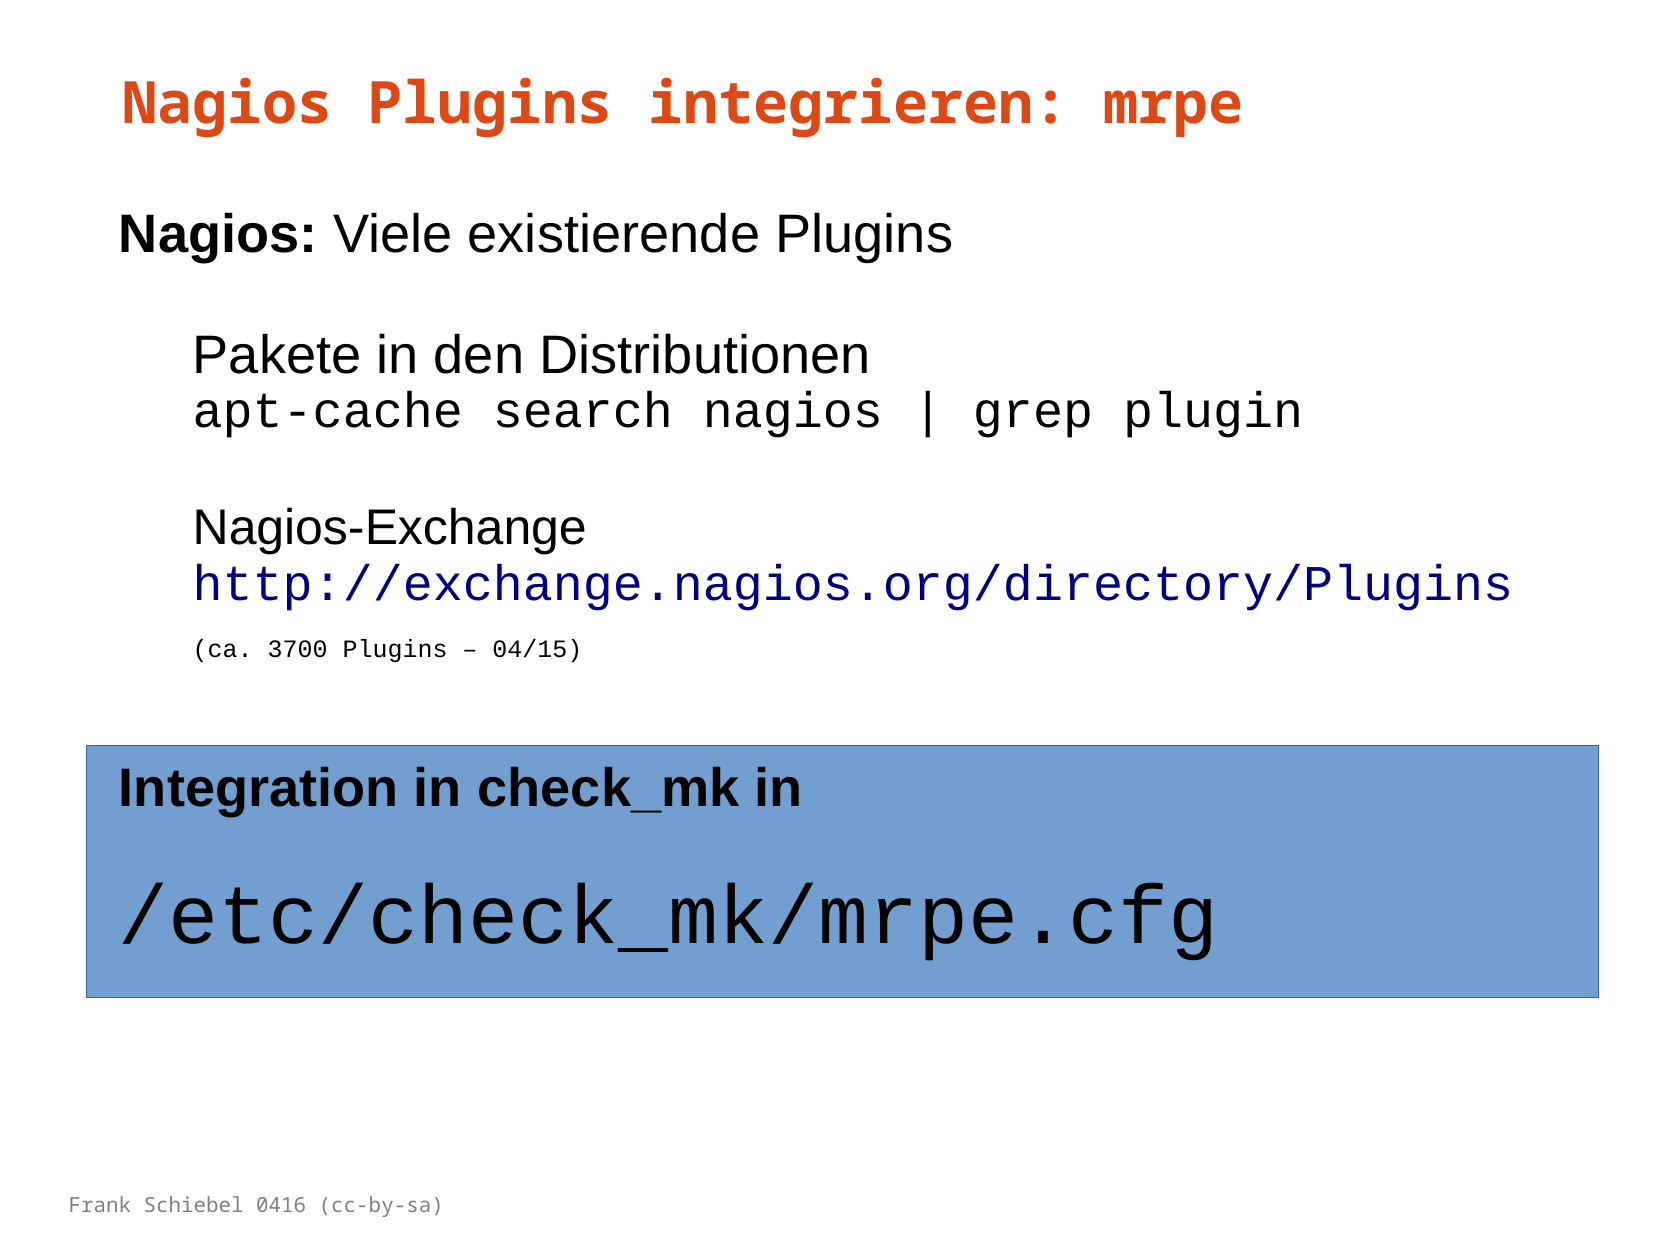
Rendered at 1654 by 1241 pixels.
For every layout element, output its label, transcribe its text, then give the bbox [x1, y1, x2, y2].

text_box Nagios: Viele existierende Plugins Pakete in den Distributionen apt-cache search nagios | grep plugin Nagios-Exchange http://exchange.nagios.org/directory/Plugins (ca. 3700 Plugins – 04/15) Integration in check_mk in /etc/check_mk/mrpe.cfg [104, 196, 1528, 1095]
text_box [1528, 745, 1599, 998]
text_box Nagios Plugins integrieren: mrpe [108, 54, 1479, 129]
text_box [86, 745, 104, 998]
